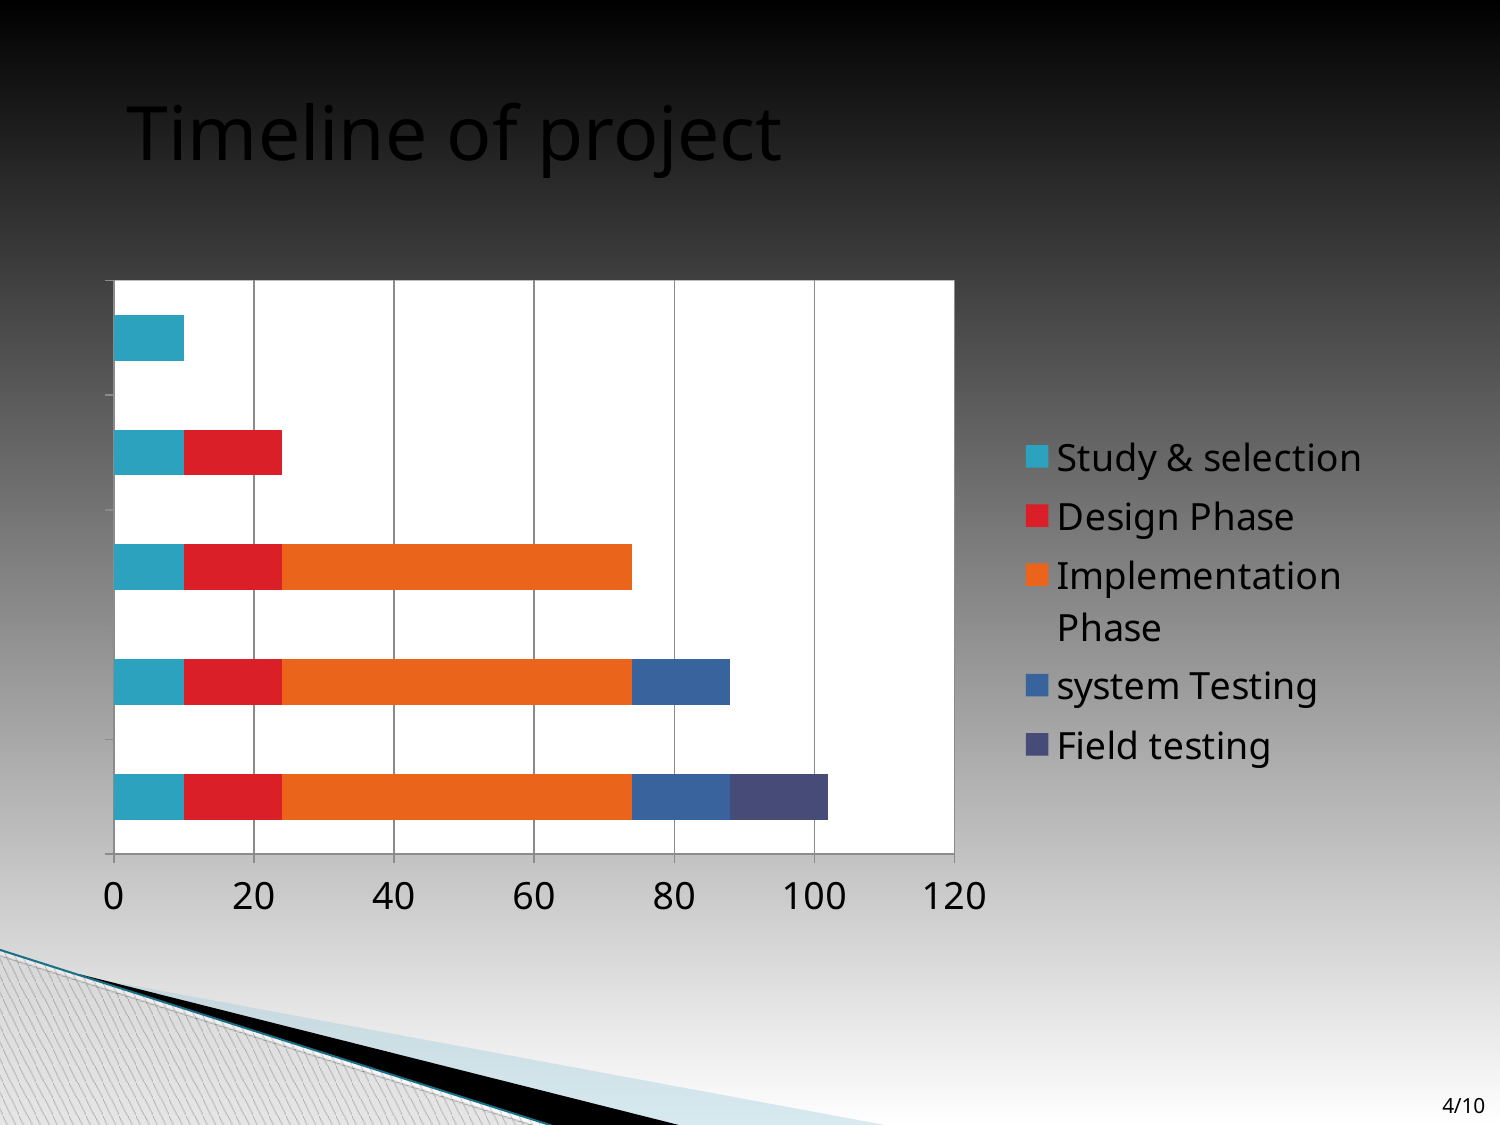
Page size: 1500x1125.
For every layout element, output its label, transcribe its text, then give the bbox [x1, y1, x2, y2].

chart [76, 267, 1388, 934]
footer 4/10 [1114, 1065, 1500, 1125]
text_box Timeline of project [112, 78, 1034, 183]
